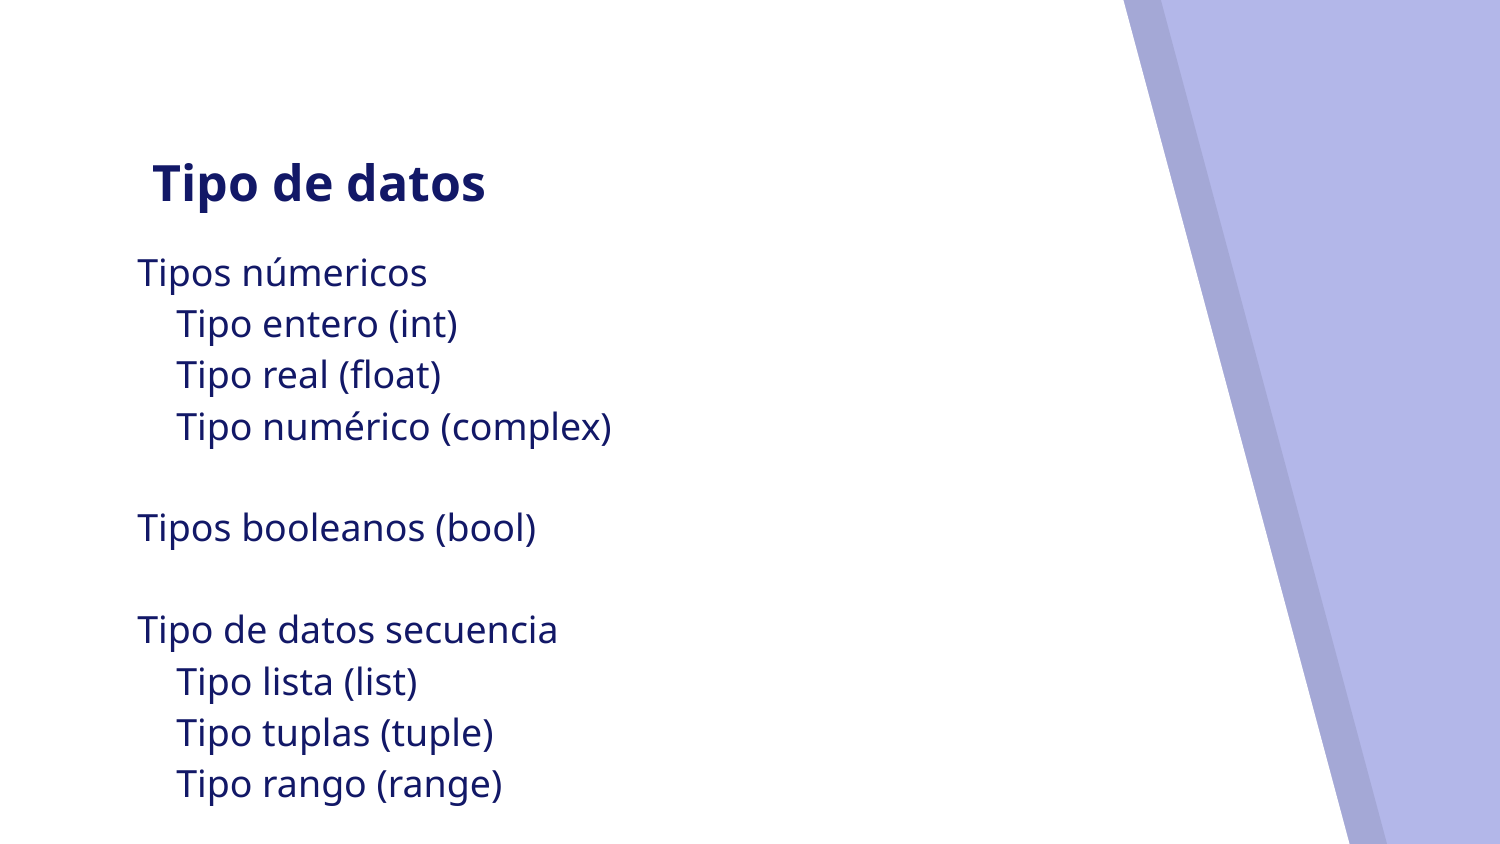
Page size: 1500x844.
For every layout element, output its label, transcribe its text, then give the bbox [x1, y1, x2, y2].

list Tipos númericos Tipo entero (int) Tipo real (float) Tipo numérico (complex) Tipos booleanos (bool) Tipo de datos secuencia Tipo lista (list) Tipo tuplas (tuple) Tipo rango (range) [137, 246, 1099, 844]
title Tipo de datos [137, 146, 1011, 227]
